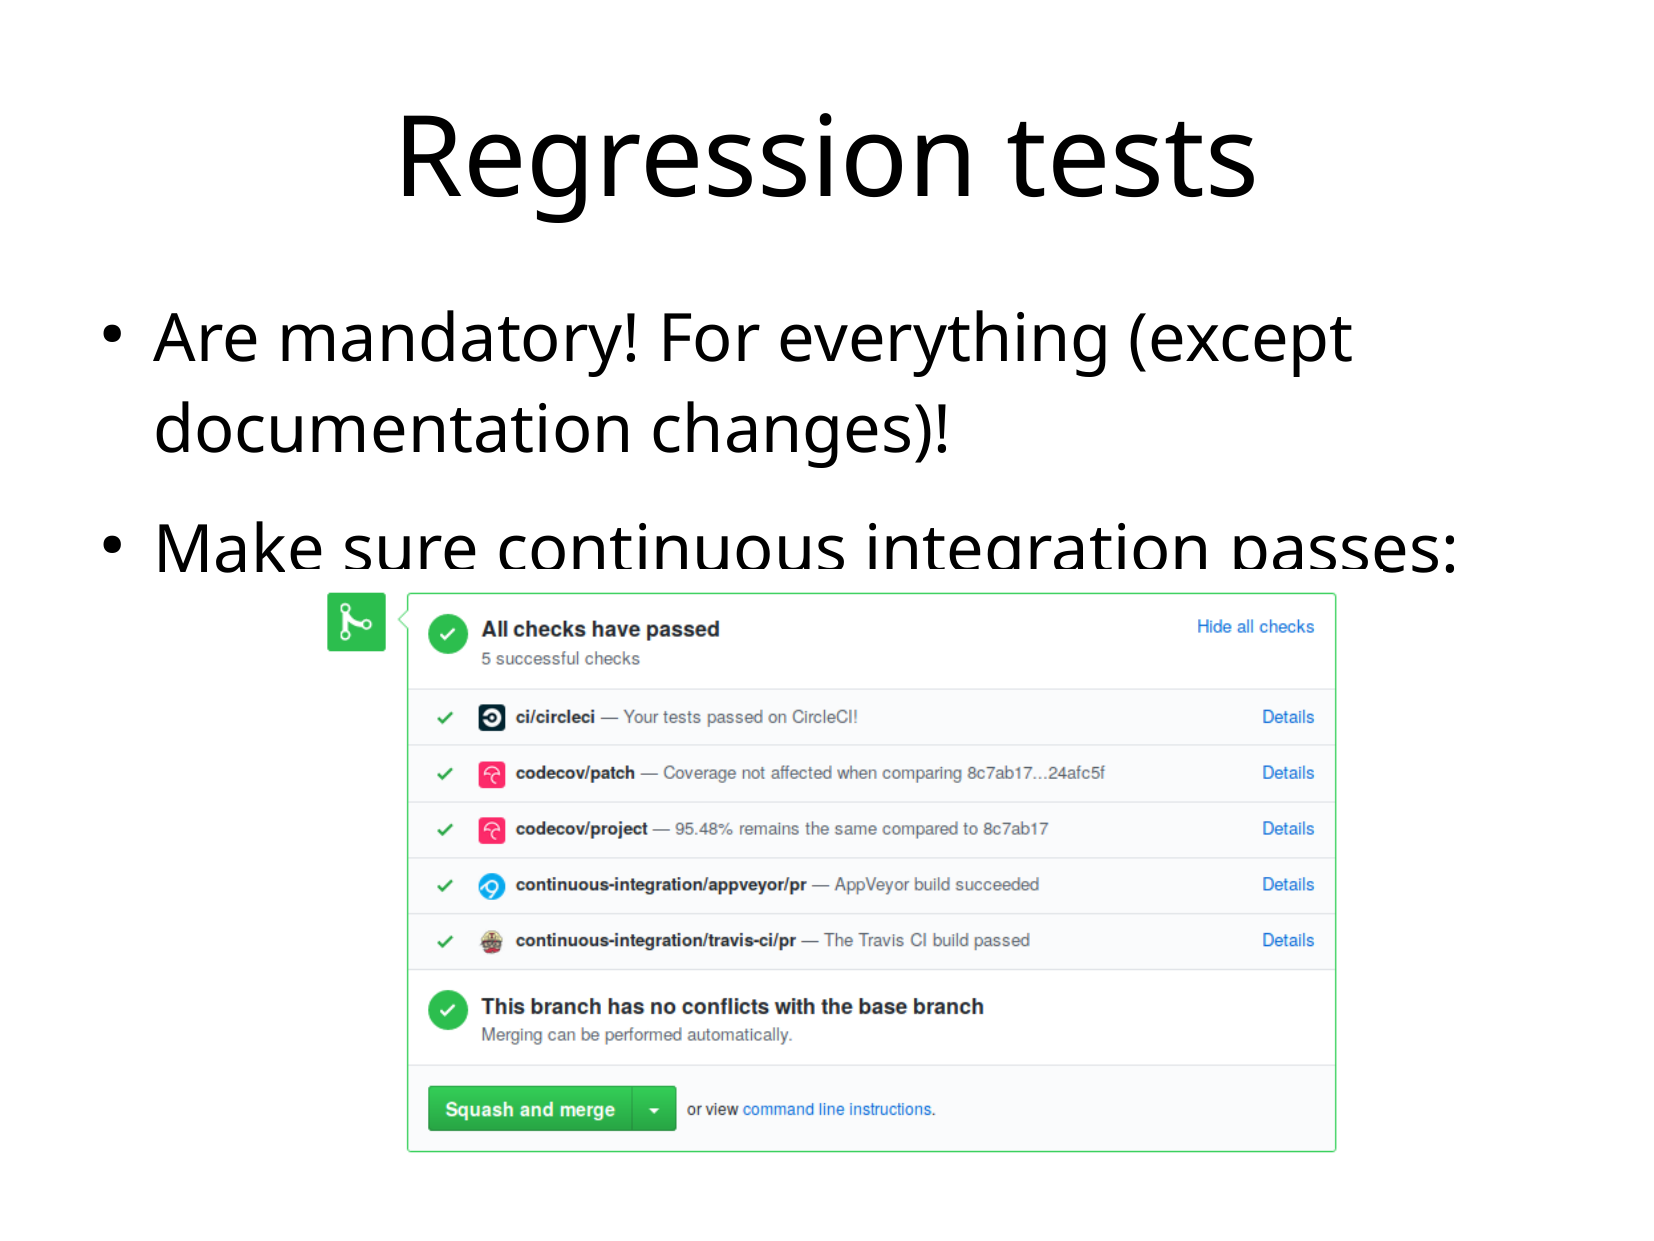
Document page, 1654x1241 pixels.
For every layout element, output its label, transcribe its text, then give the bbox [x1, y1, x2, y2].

picture [285, 569, 1383, 1167]
title Regression tests [82, 49, 1571, 257]
list Are mandatory! For everything (except documentation changes)! Make sure continuous integration passes: [82, 290, 1571, 1010]
